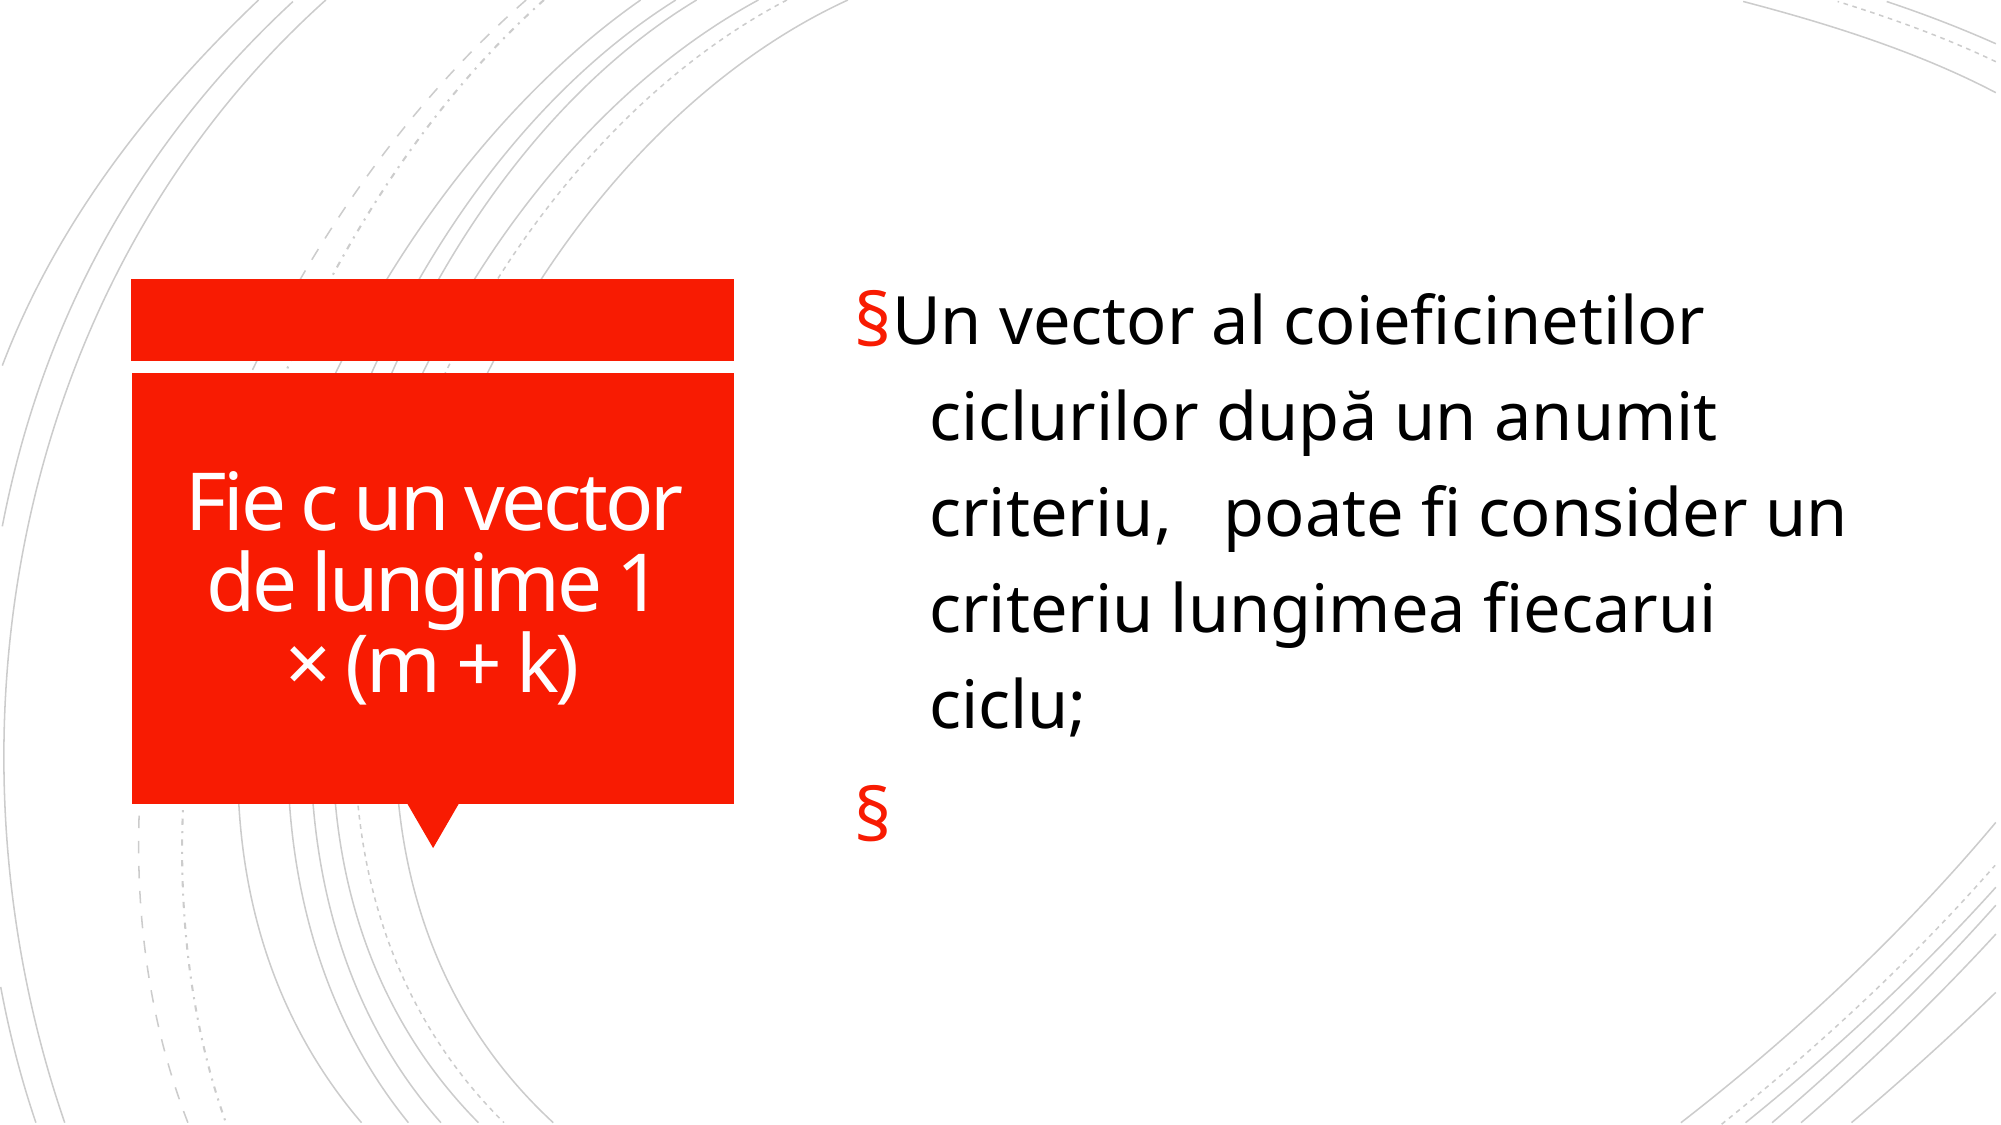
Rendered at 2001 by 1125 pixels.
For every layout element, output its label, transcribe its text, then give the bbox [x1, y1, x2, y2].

title Fie c un vector de lungime 1 × (m + k) [145, 385, 720, 789]
list Un vector al coieficinetilor ciclurilor după un anumit criteriu, poate fi consider un criteriu lungimea fiecarui ciclu; [839, 131, 1871, 993]
